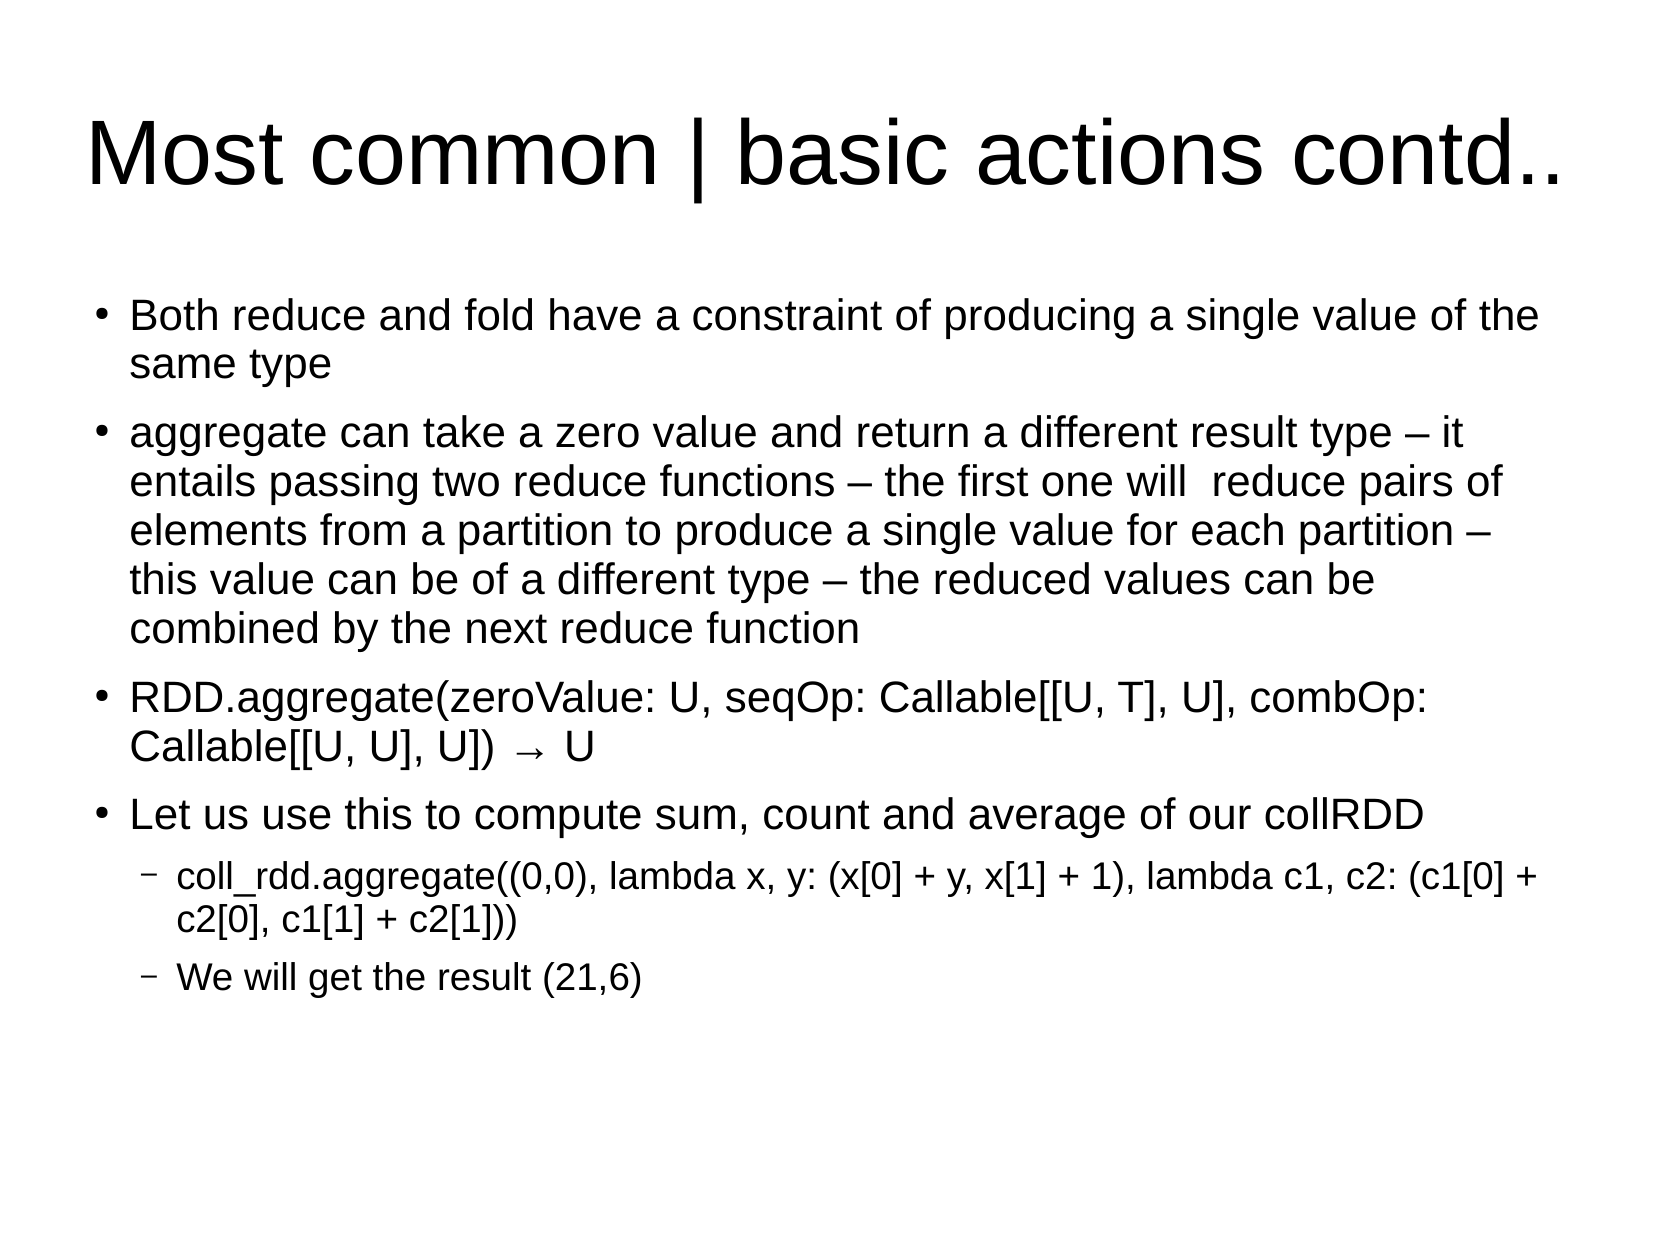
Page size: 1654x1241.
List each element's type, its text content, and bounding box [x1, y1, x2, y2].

list Both reduce and fold have a constraint of producing a single value of the same type aggregate can take a zero value and return a different result type – it entails passing two reduce functions – the first one will reduce pairs of elements from a partition to produce a single value for each partition – this value can be of a different type – the reduced values can be combined by the next reduce function RDD.aggregate(zeroValue: U, seqOp: Callable[[U, T], U], combOp: Callable[[U, U], U]) → U Let us use this to compute sum, count and average of our collRDD coll_rdd.aggregate((0,0), lambda x, y: (x[0] + y, x[1] + 1), lambda c1, c2: (c1[0] + c2[0], c1[1] + c2[1])) We will get the result (21,6) [82, 290, 1571, 1010]
title Most common | basic actions contd.. [82, 49, 1571, 257]
